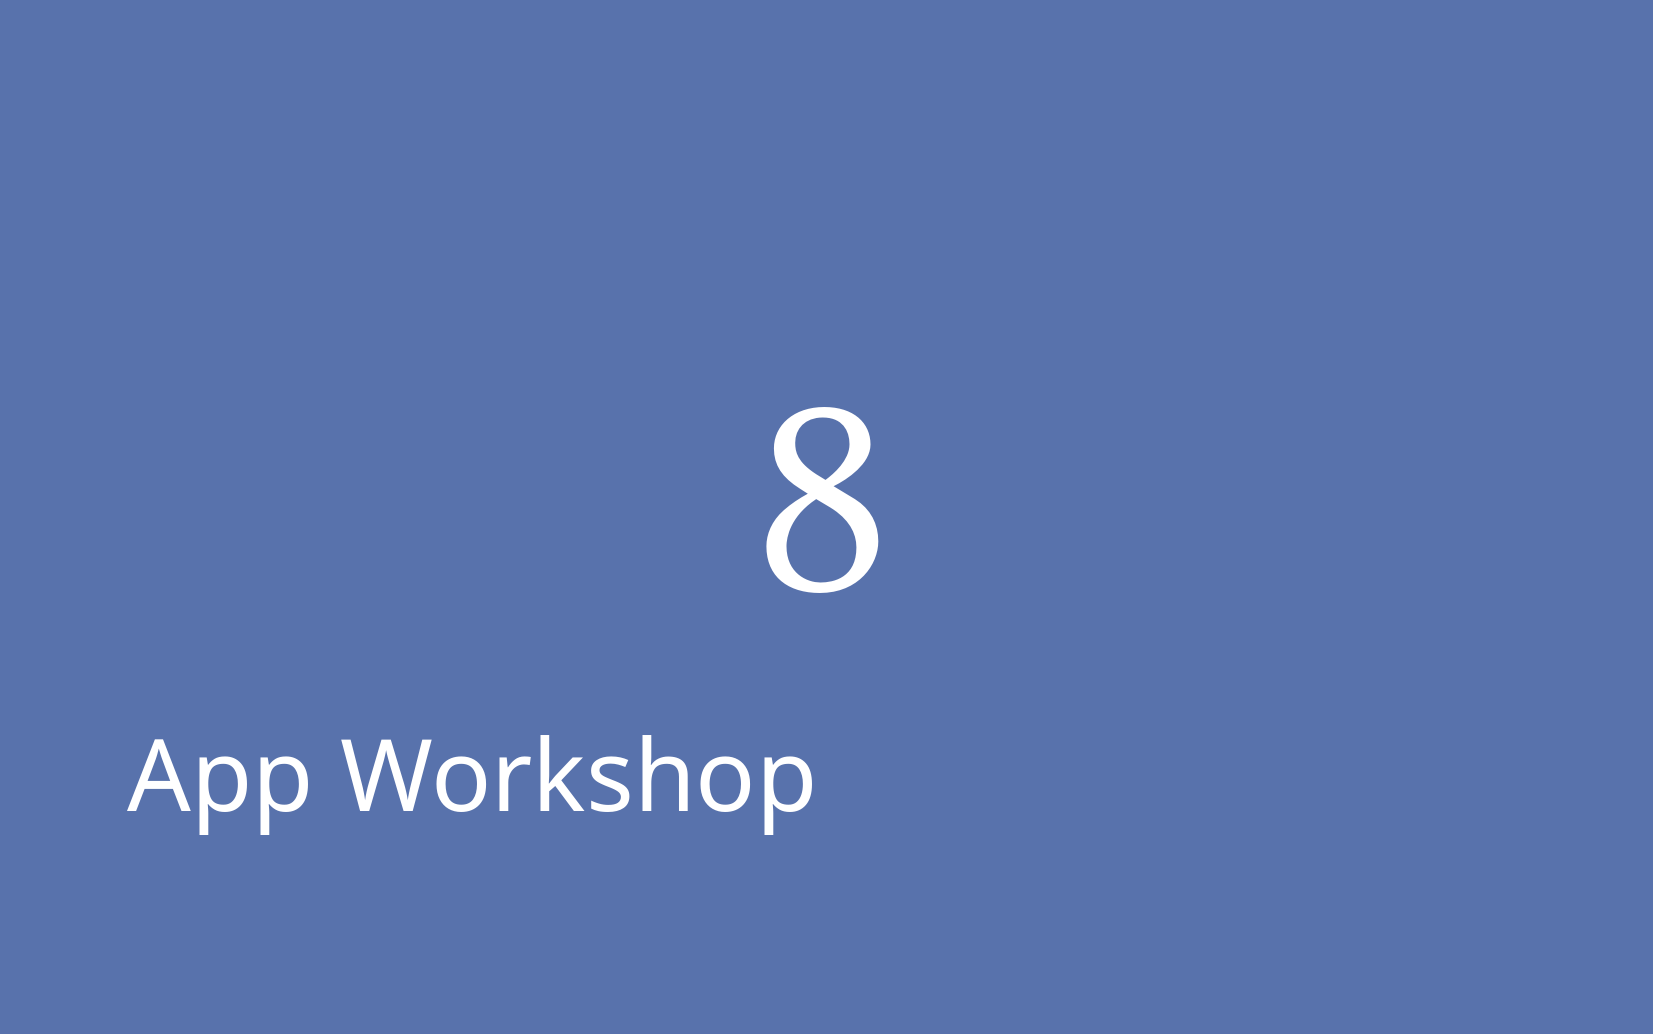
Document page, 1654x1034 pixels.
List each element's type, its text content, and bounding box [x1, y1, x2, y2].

text_box App Workshop [112, 696, 1538, 952]
text_box  [522, 262, 1123, 638]
